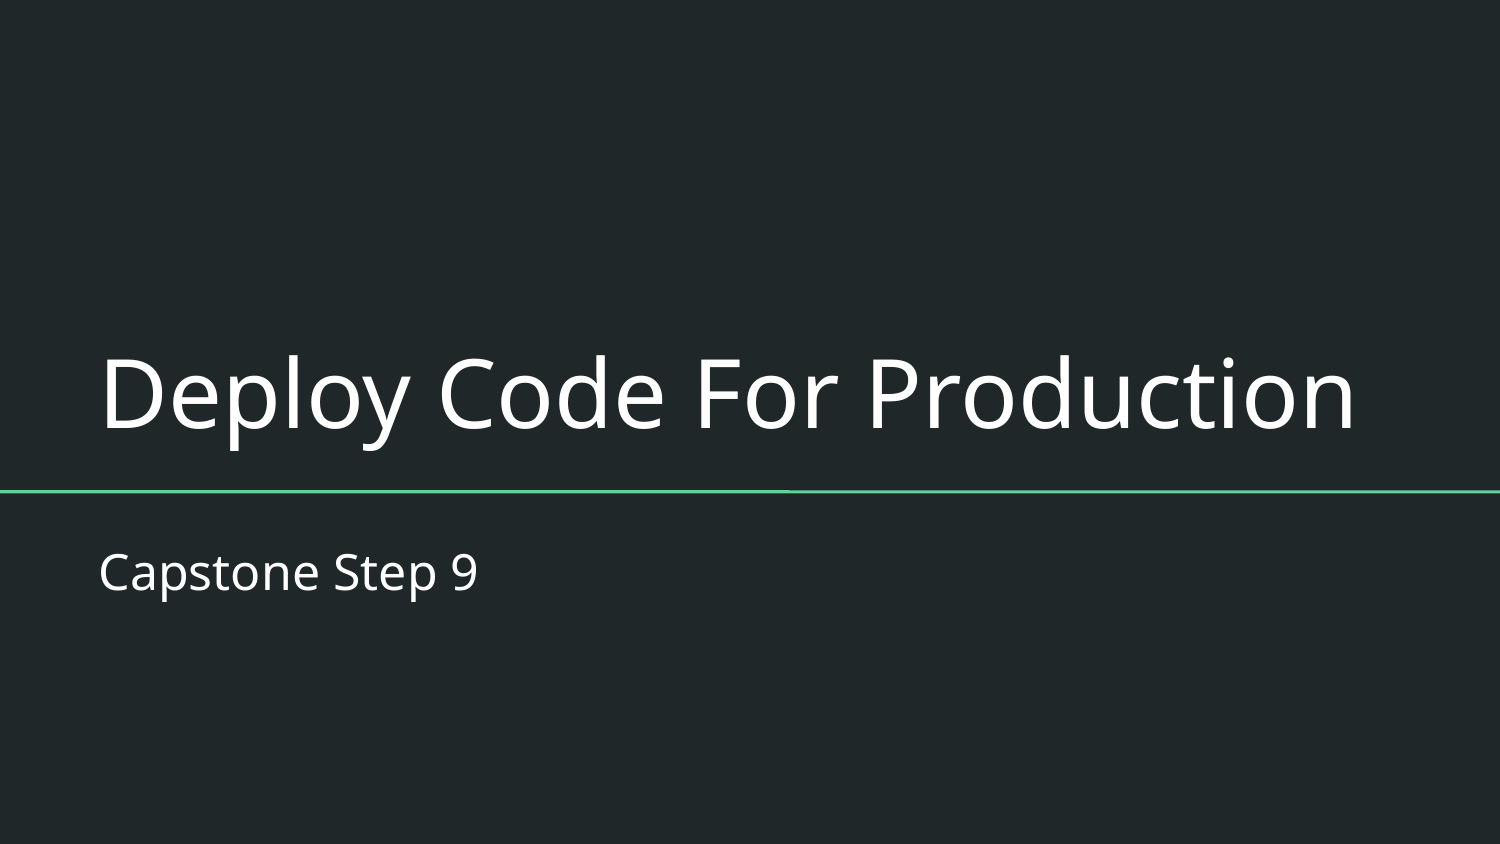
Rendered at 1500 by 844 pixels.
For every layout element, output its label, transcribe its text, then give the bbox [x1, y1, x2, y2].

text_box Capstone Step 9 [83, 522, 1417, 626]
text_box Deploy Code For Production [83, 206, 1474, 467]
